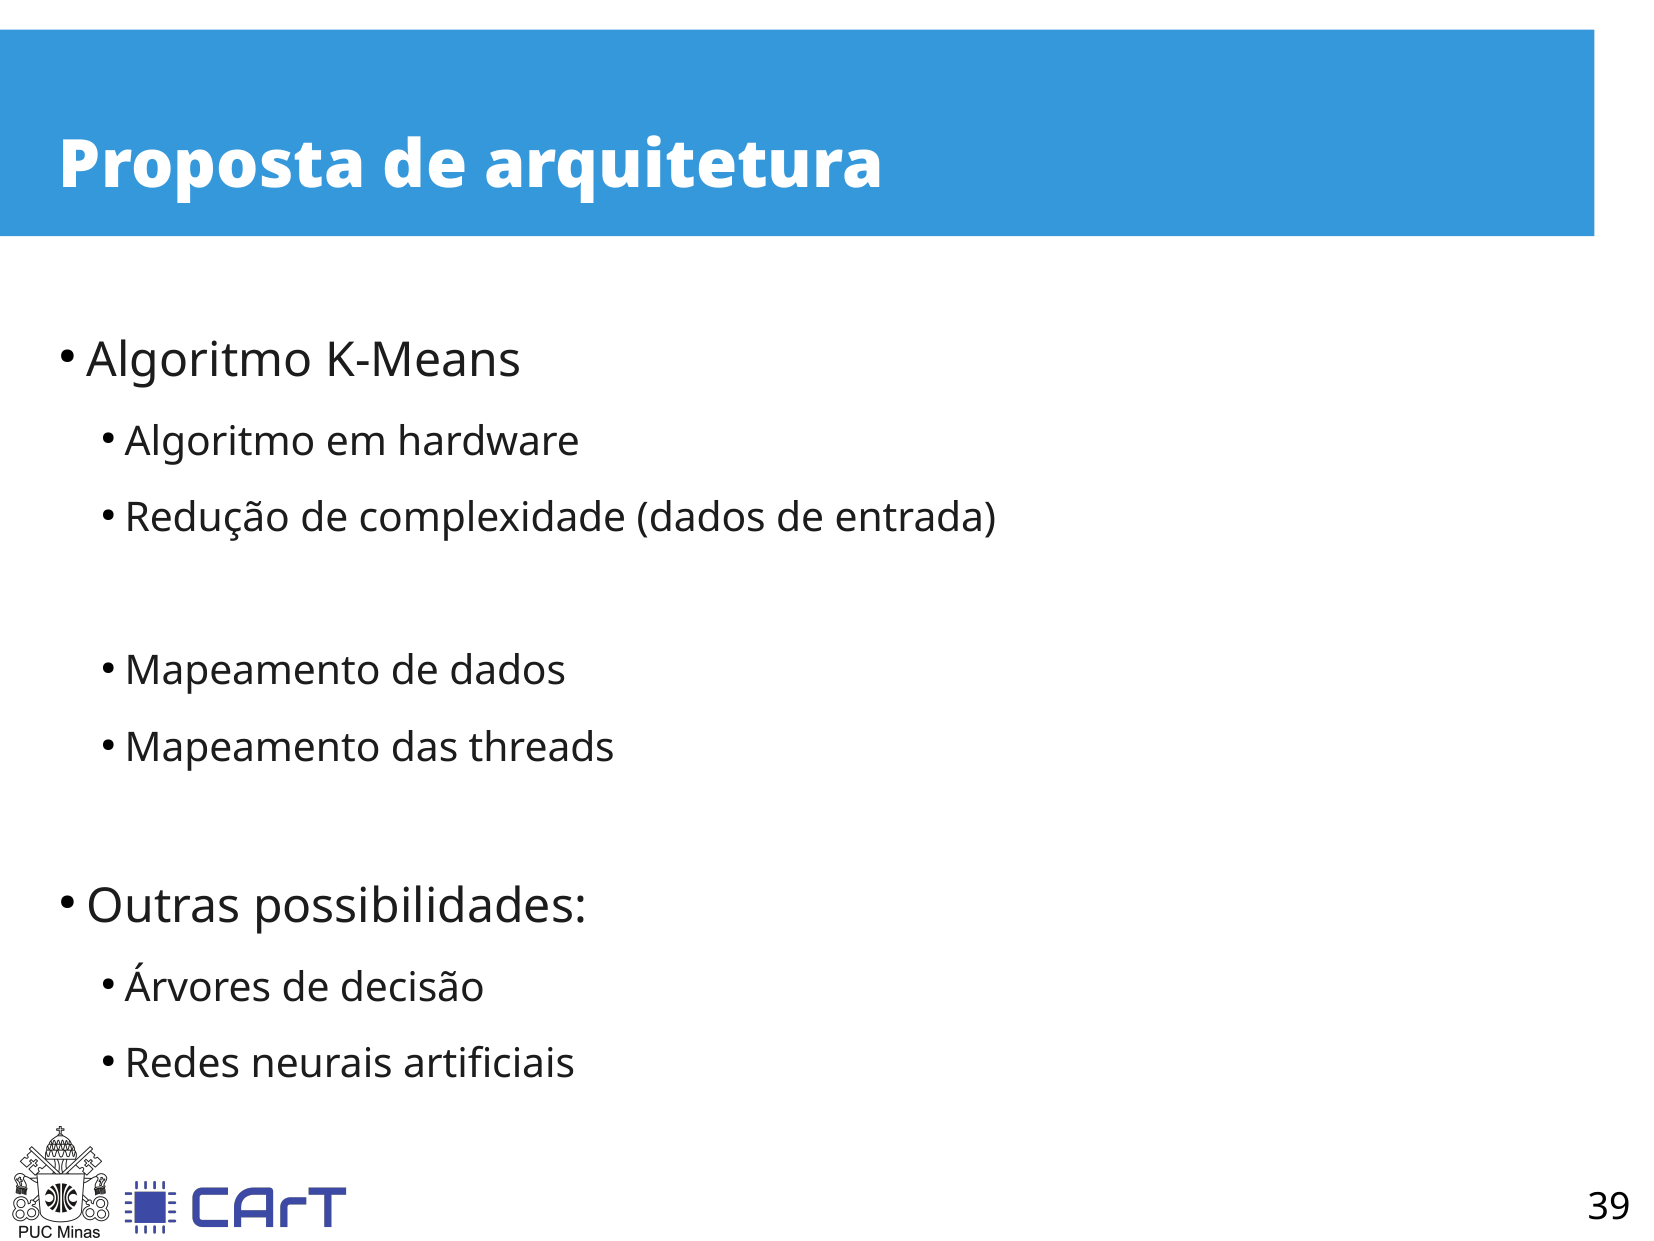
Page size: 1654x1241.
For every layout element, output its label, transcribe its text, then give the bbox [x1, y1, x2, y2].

title Proposta de arquitetura [59, 59, 1595, 207]
list Algoritmo K-Means Algoritmo em hardware Redução de complexidade (dados de entrada) Mapeamento de dados Mapeamento das threads Outras possibilidades: Árvores de decisão Redes neurais artificiais [59, 324, 1565, 1093]
picture [0, 1126, 119, 1241]
picture [124, 1181, 347, 1235]
